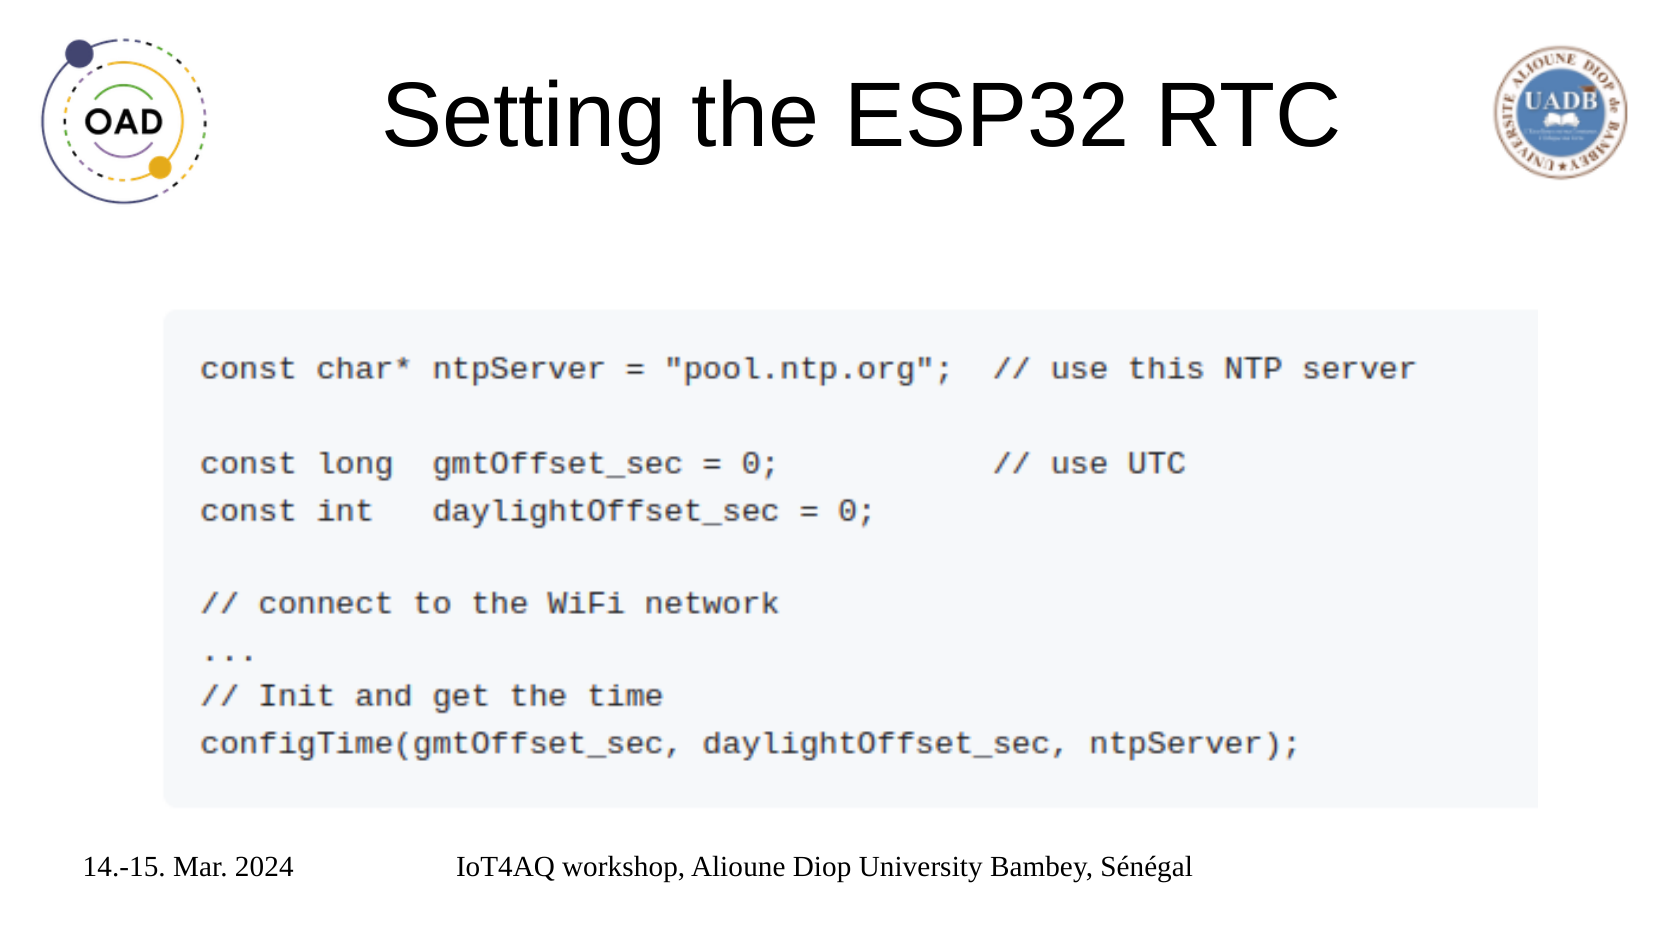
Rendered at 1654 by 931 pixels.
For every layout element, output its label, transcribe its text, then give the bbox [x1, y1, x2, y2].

picture [1482, 37, 1641, 188]
picture [0, 24, 242, 225]
picture [150, 308, 1538, 826]
title Setting the ESP32 RTC [278, 37, 1446, 193]
